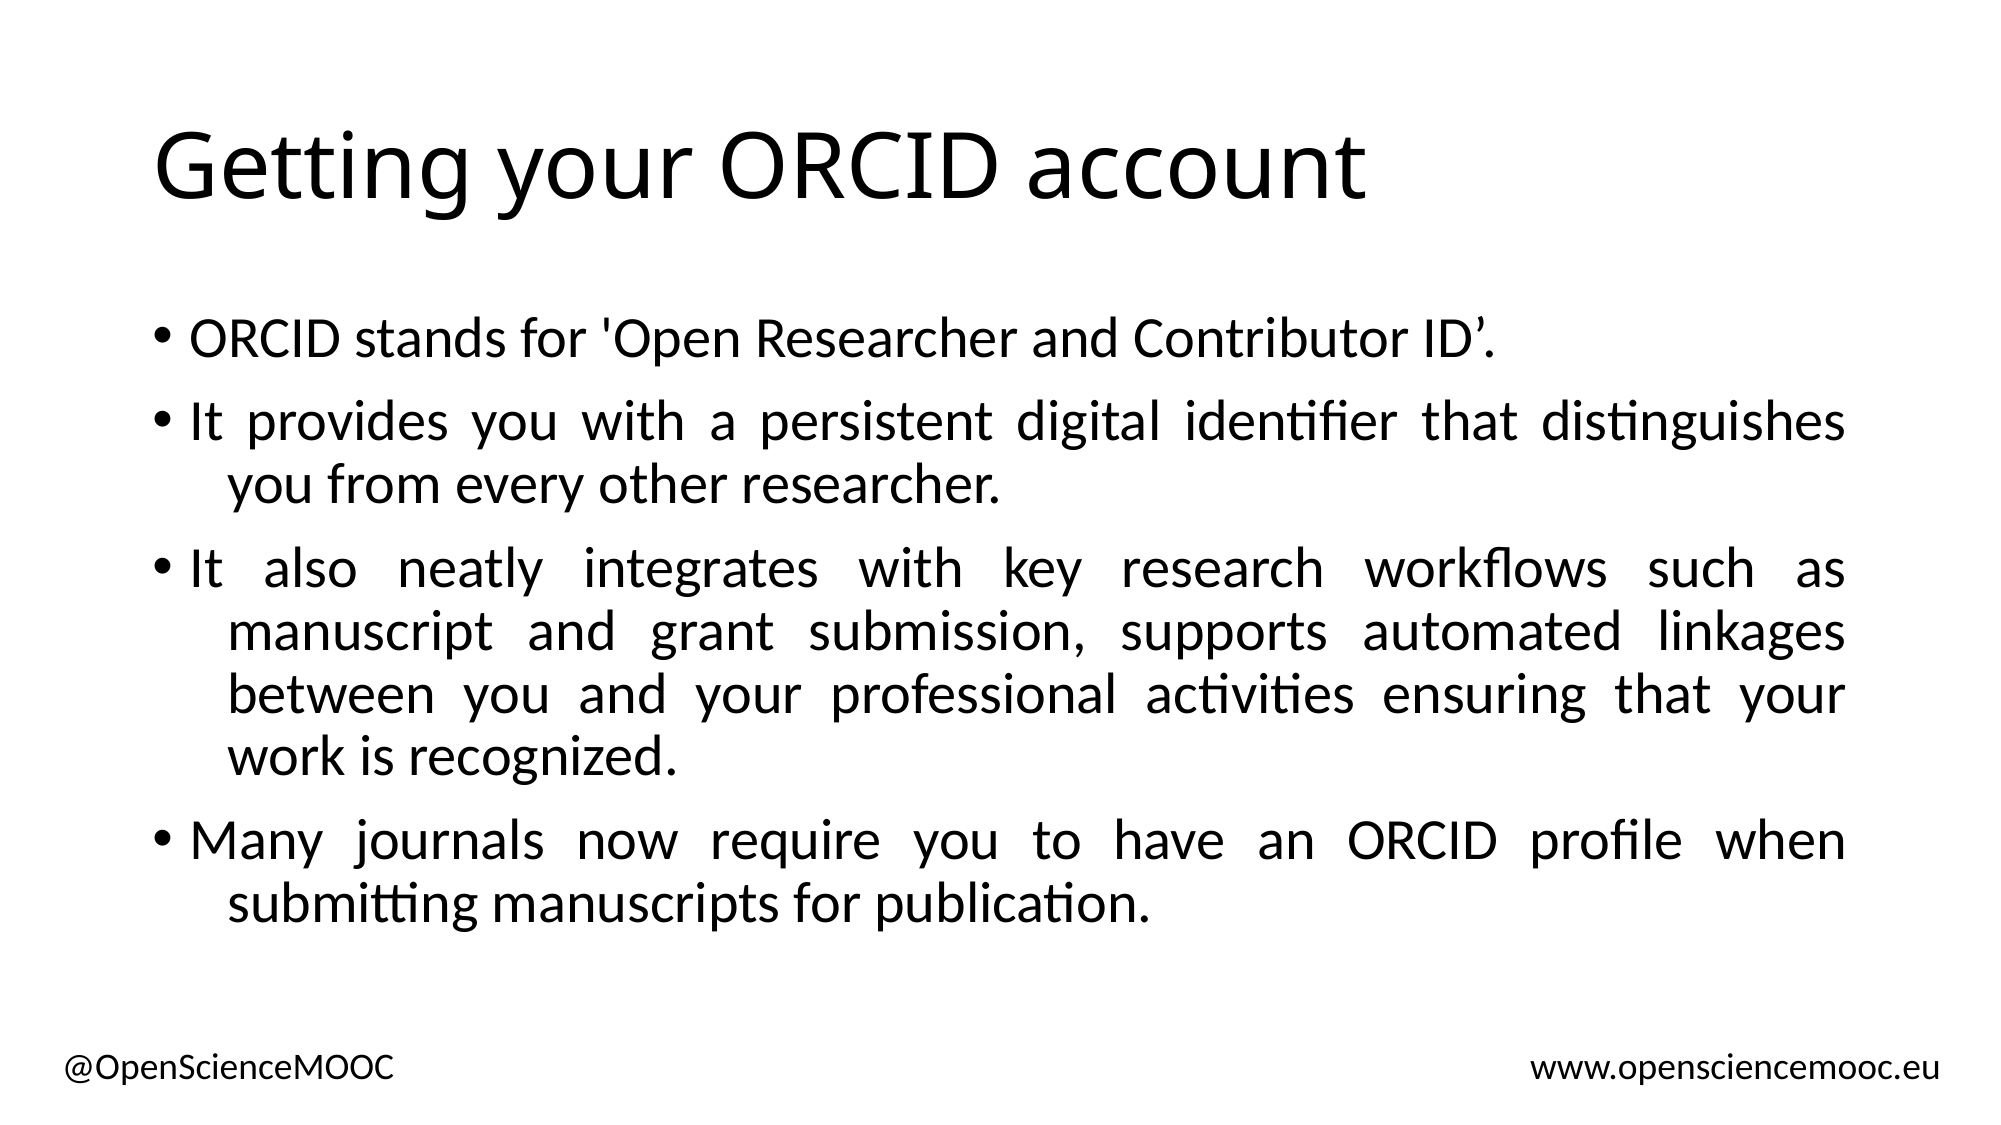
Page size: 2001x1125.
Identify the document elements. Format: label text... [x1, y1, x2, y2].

title Getting your ORCID account [137, 59, 1863, 278]
text_box @OpenScienceMOOC [47, 1035, 410, 1095]
text_box www.opensciencemooc.eu [1515, 1035, 1956, 1095]
list ORCID stands for 'Open Researcher and Contributor ID’. It provides you with a persistent digital identifier that distinguishes you from every other researcher. It also neatly integrates with key research workflows such as manuscript and grant submission, supports automated linkages between you and your professional activities ensuring that your work is recognized. Many journals now require you to have an ORCID profile when submitting manuscripts for publication. [137, 299, 1863, 1014]
